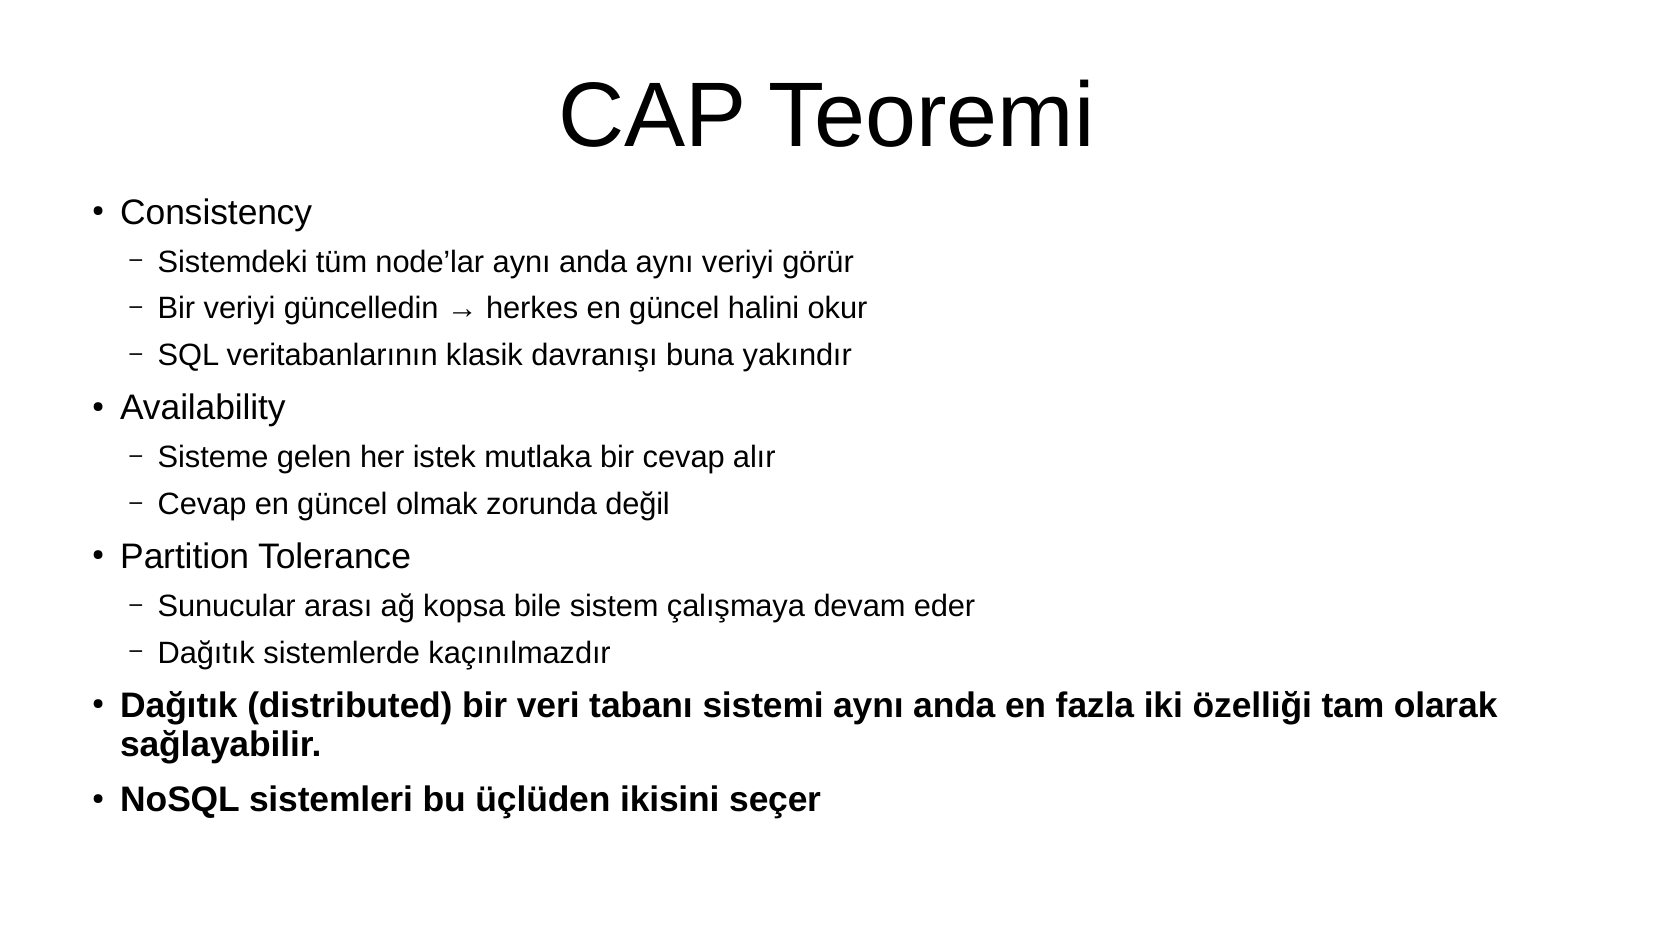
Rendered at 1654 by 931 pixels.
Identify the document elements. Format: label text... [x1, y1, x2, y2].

title CAP Teoremi [82, 37, 1571, 192]
list Consistency Sistemdeki tüm node’lar aynı anda aynı veriyi görür Bir veriyi güncelledin → herkes en güncel halini okur SQL veritabanlarının klasik davranışı buna yakındır Availability Sisteme gelen her istek mutlaka bir cevap alır Cevap en güncel olmak zorunda değil Partition Tolerance Sunucular arası ağ kopsa bile sistem çalışmaya devam eder Dağıtık sistemlerde kaçınılmazdır Dağıtık (distributed) bir veri tabanı sistemi aynı anda en fazla iki özelliği tam olarak sağlayabilir. NoSQL sistemleri bu üçlüden ikisini seçer [82, 192, 1571, 827]
